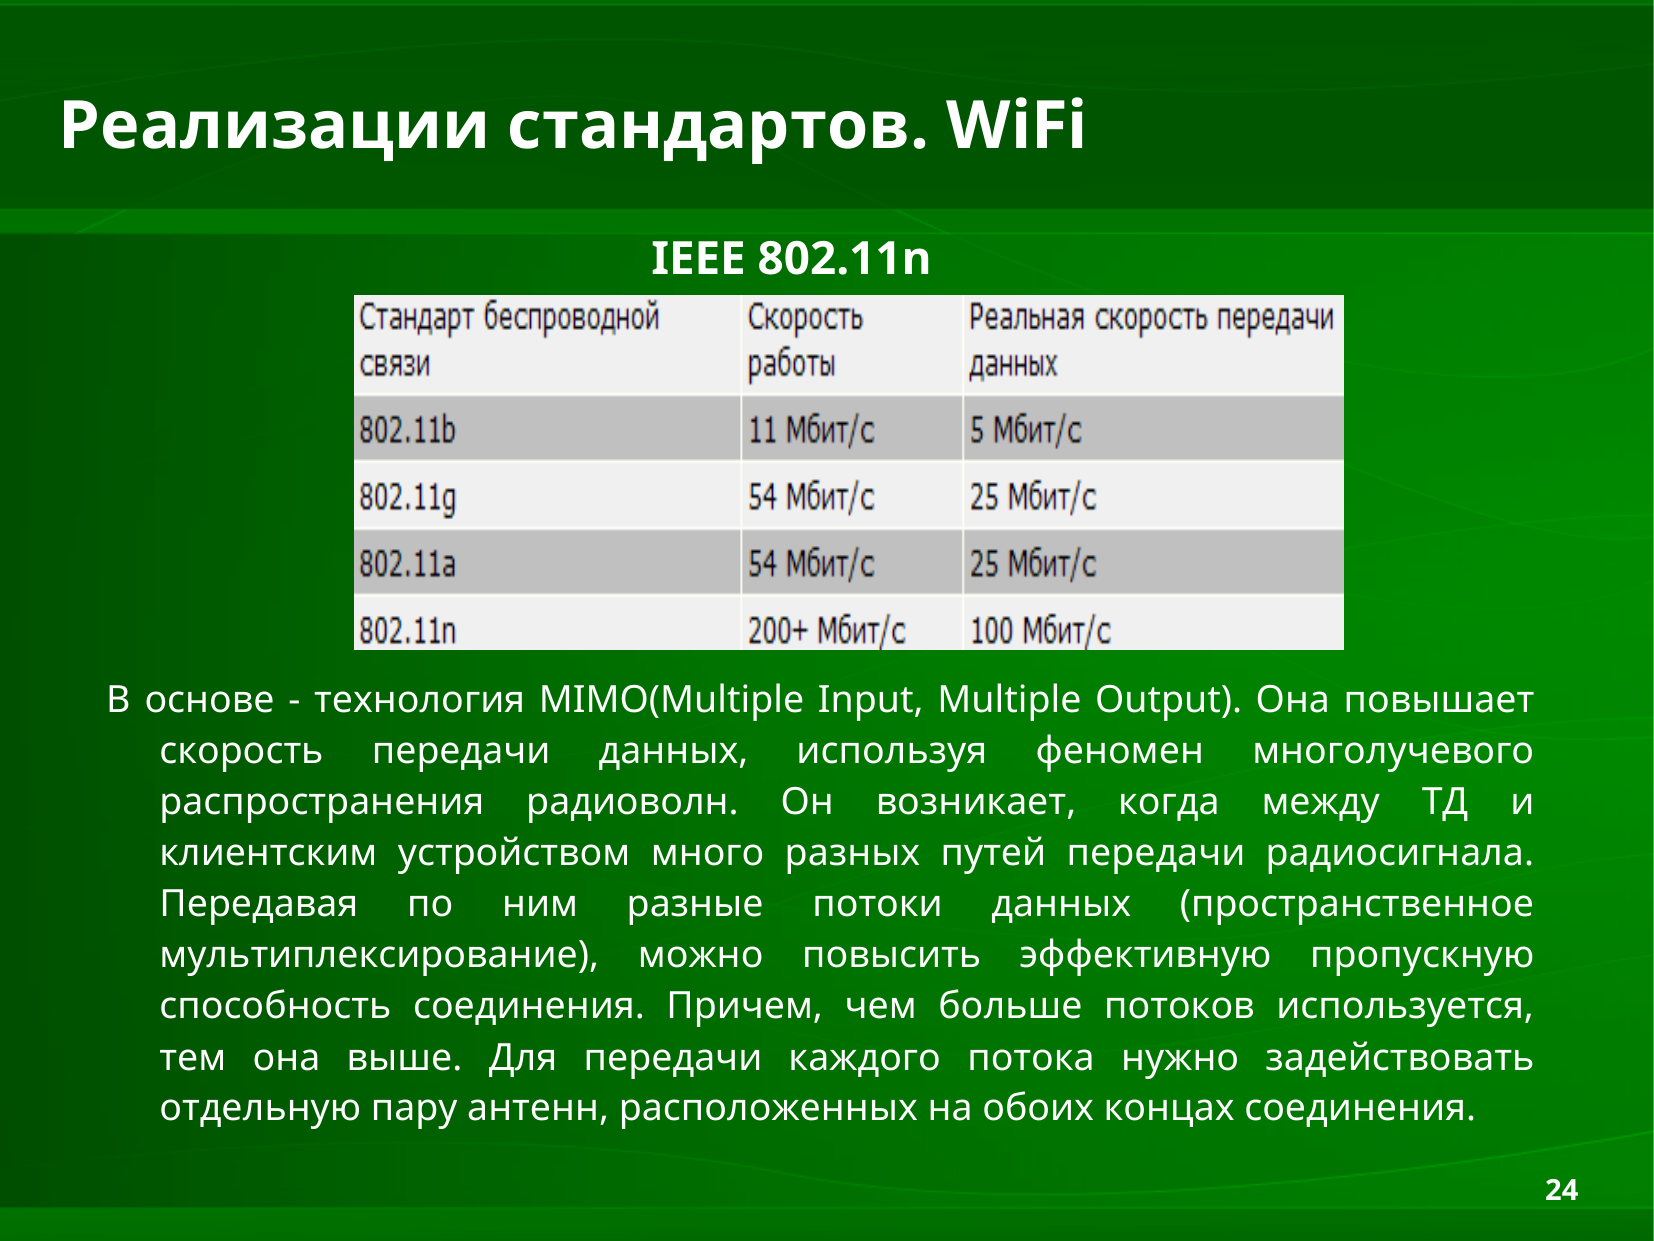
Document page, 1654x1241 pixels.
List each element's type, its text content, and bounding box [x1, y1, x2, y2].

list IEEE 802.11n [502, 225, 1063, 295]
picture [0, 0, 1654, 1241]
list В основе - технология MIMO(Multiple Input, Multiple Output). Она повышает скорость передачи данных, используя феномен многолучевого распространения радиоволн. Он возникает, когда между ТД и клиентским устройством много разных путей передачи радиосигнала. Передавая по ним разные потоки данных (пространственное мультиплексирование), можно повысить эффективную пропускную способность соединения. Причем, чем больше потоков используется, тем она выше. Для передачи каждого потока нужно задействовать отдельную пару антенн, расположенных на обоих концах соединения. [88, 672, 1536, 1126]
title Реализации стандартов. WiFi [23, 8, 1625, 237]
